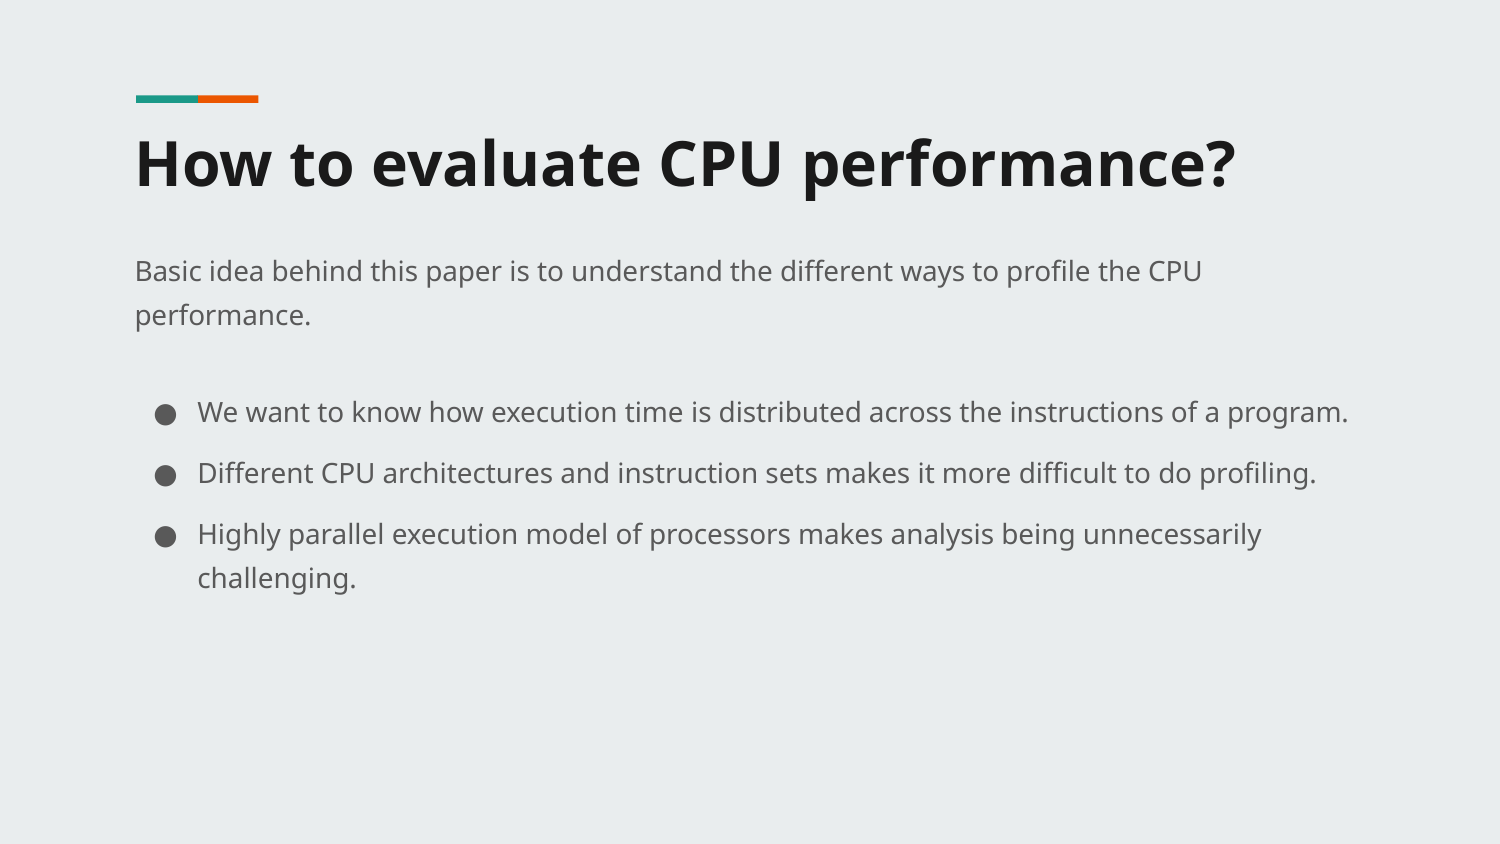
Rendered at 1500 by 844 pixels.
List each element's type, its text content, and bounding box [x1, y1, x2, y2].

text_box Basic idea behind this paper is to understand the different ways to profile the CPU performance. We want to know how execution time is distributed across the instructions of a program. Different CPU architectures and instruction sets makes it more difficult to do profiling. Highly parallel execution model of processors makes analysis being unnecessarily challenging. [119, 246, 1381, 668]
text_box How to evaluate CPU performance? [119, 104, 1381, 246]
